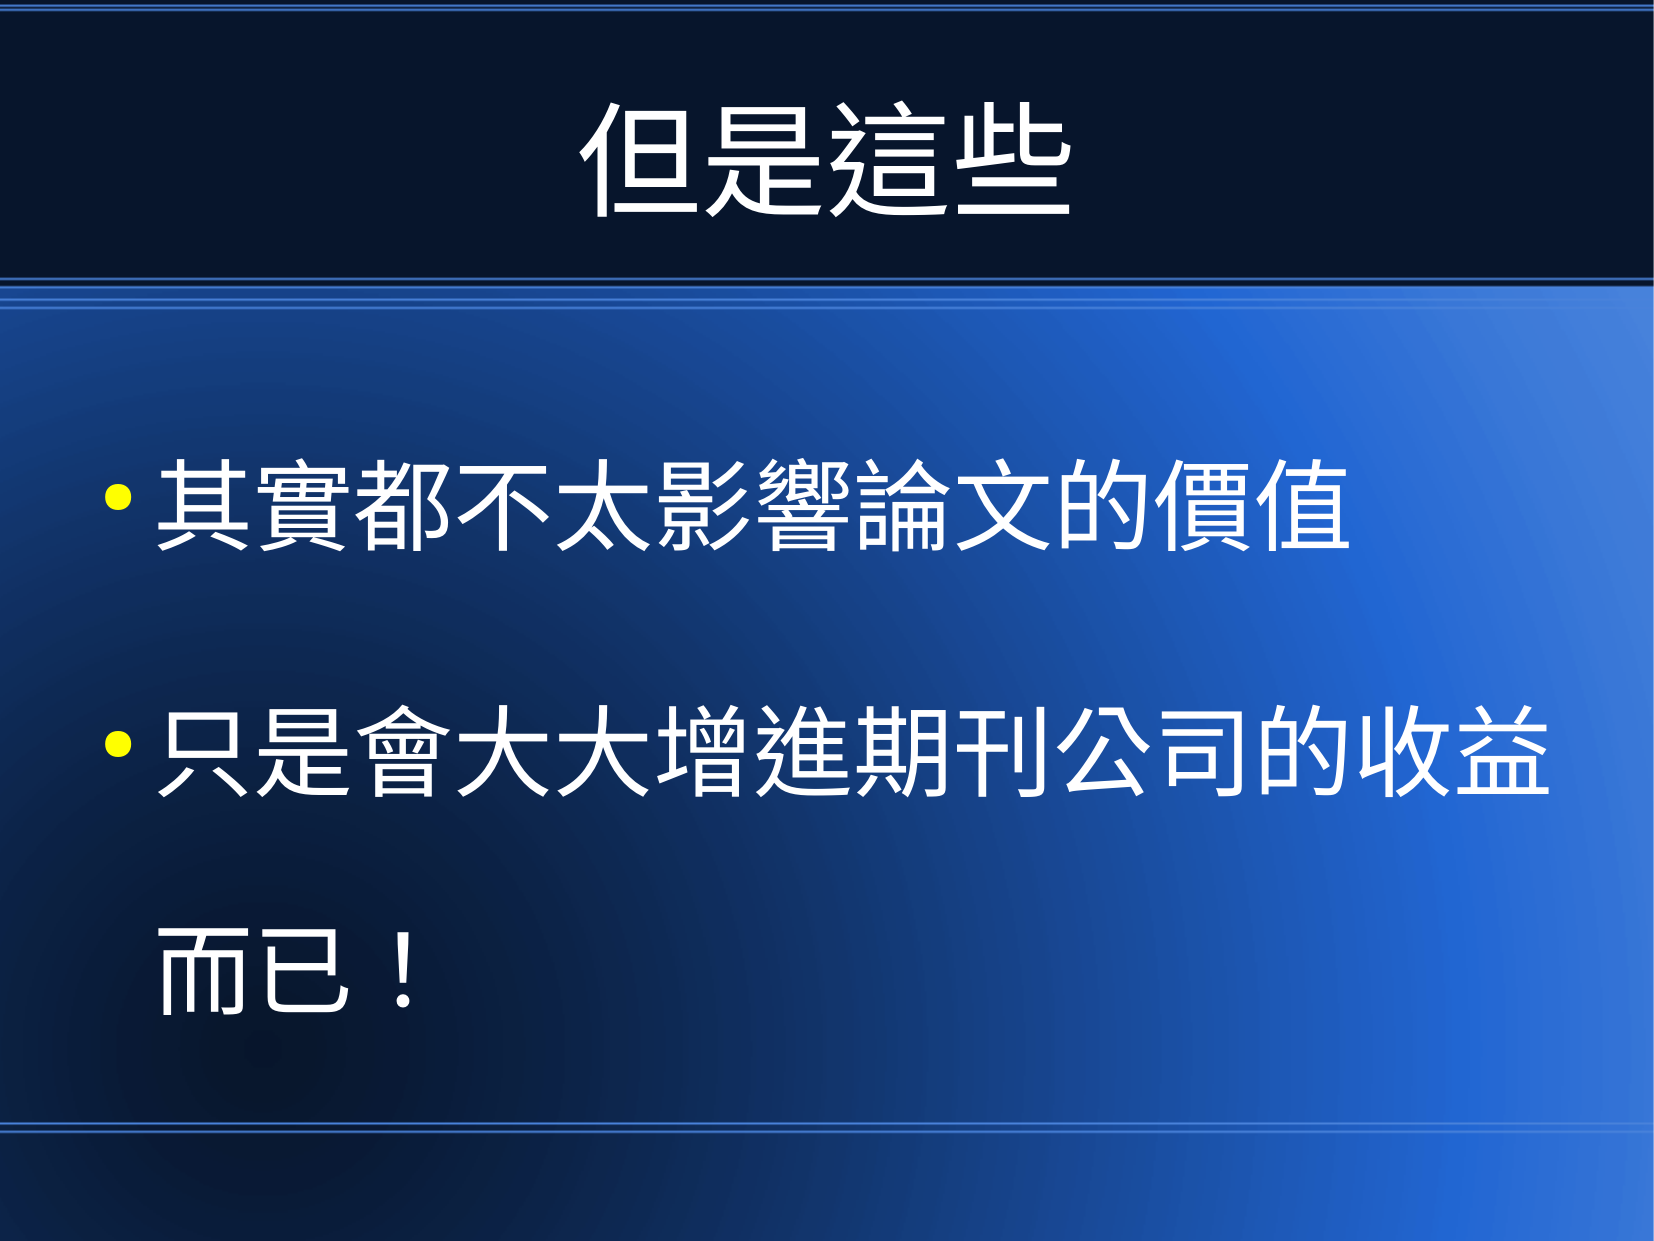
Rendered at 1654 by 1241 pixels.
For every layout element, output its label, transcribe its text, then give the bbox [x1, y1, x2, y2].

list 其實都不太影響論文的價值 只是會大大增進期刊公司的收益而已！ [82, 355, 1571, 1241]
title 但是這些 [82, 49, 1571, 257]
picture [0, 0, 1654, 1241]
